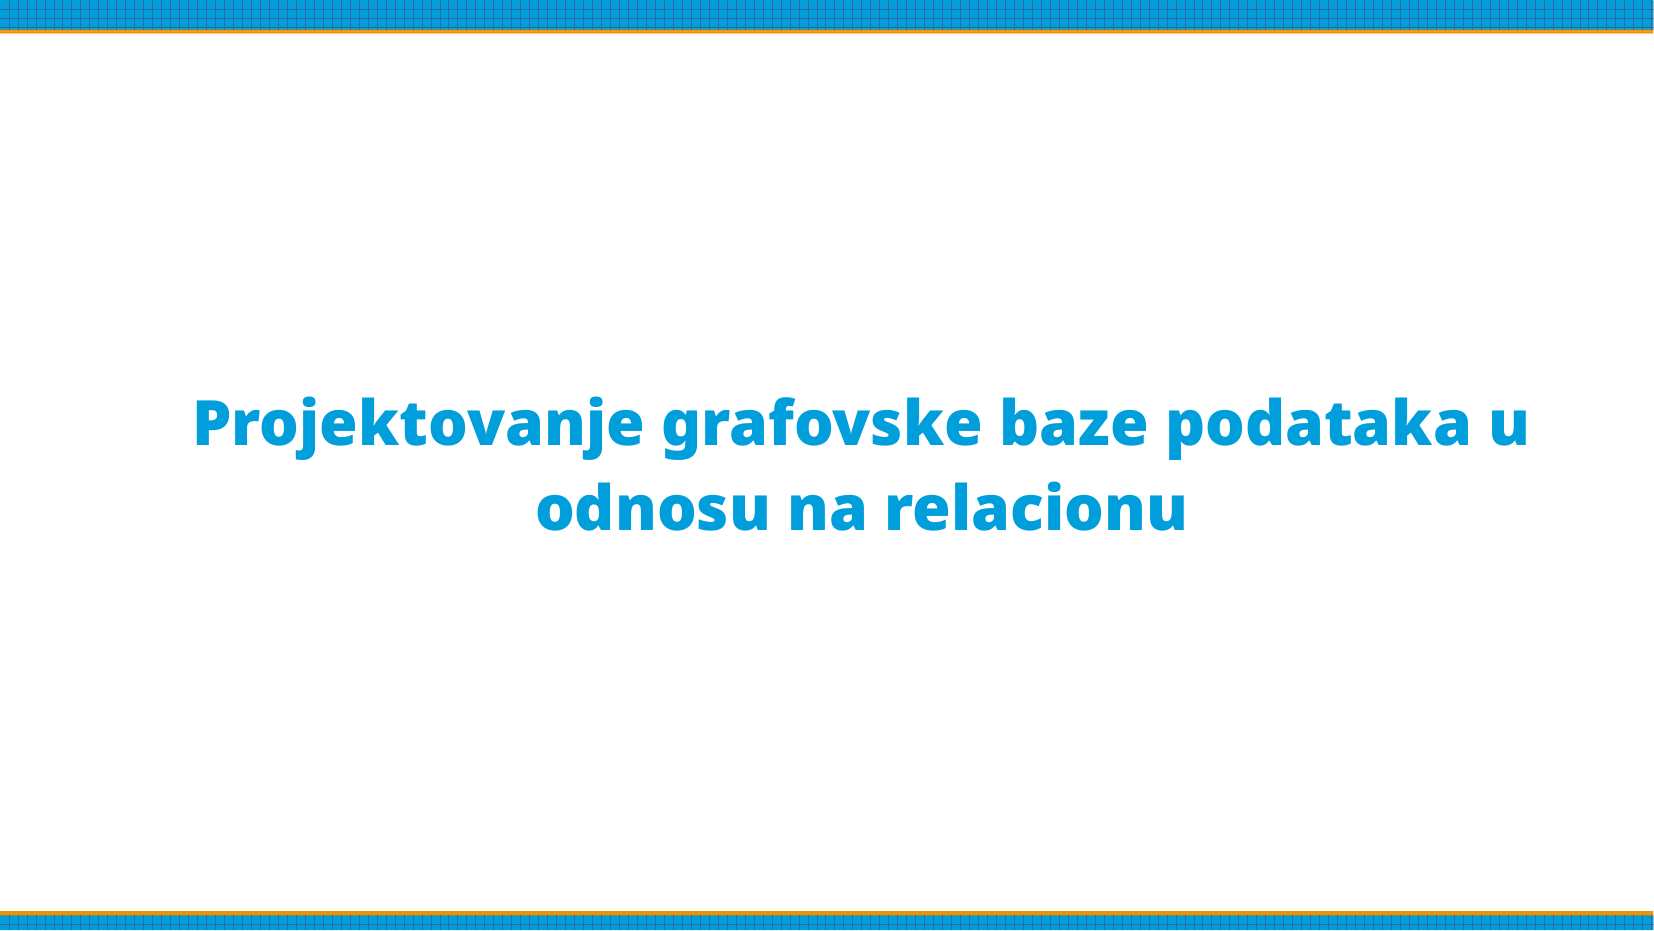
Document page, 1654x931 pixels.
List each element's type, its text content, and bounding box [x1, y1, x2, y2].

subtitle Projektovanje grafovske baze podataka u odnosu na relacionu [82, 103, 1571, 824]
